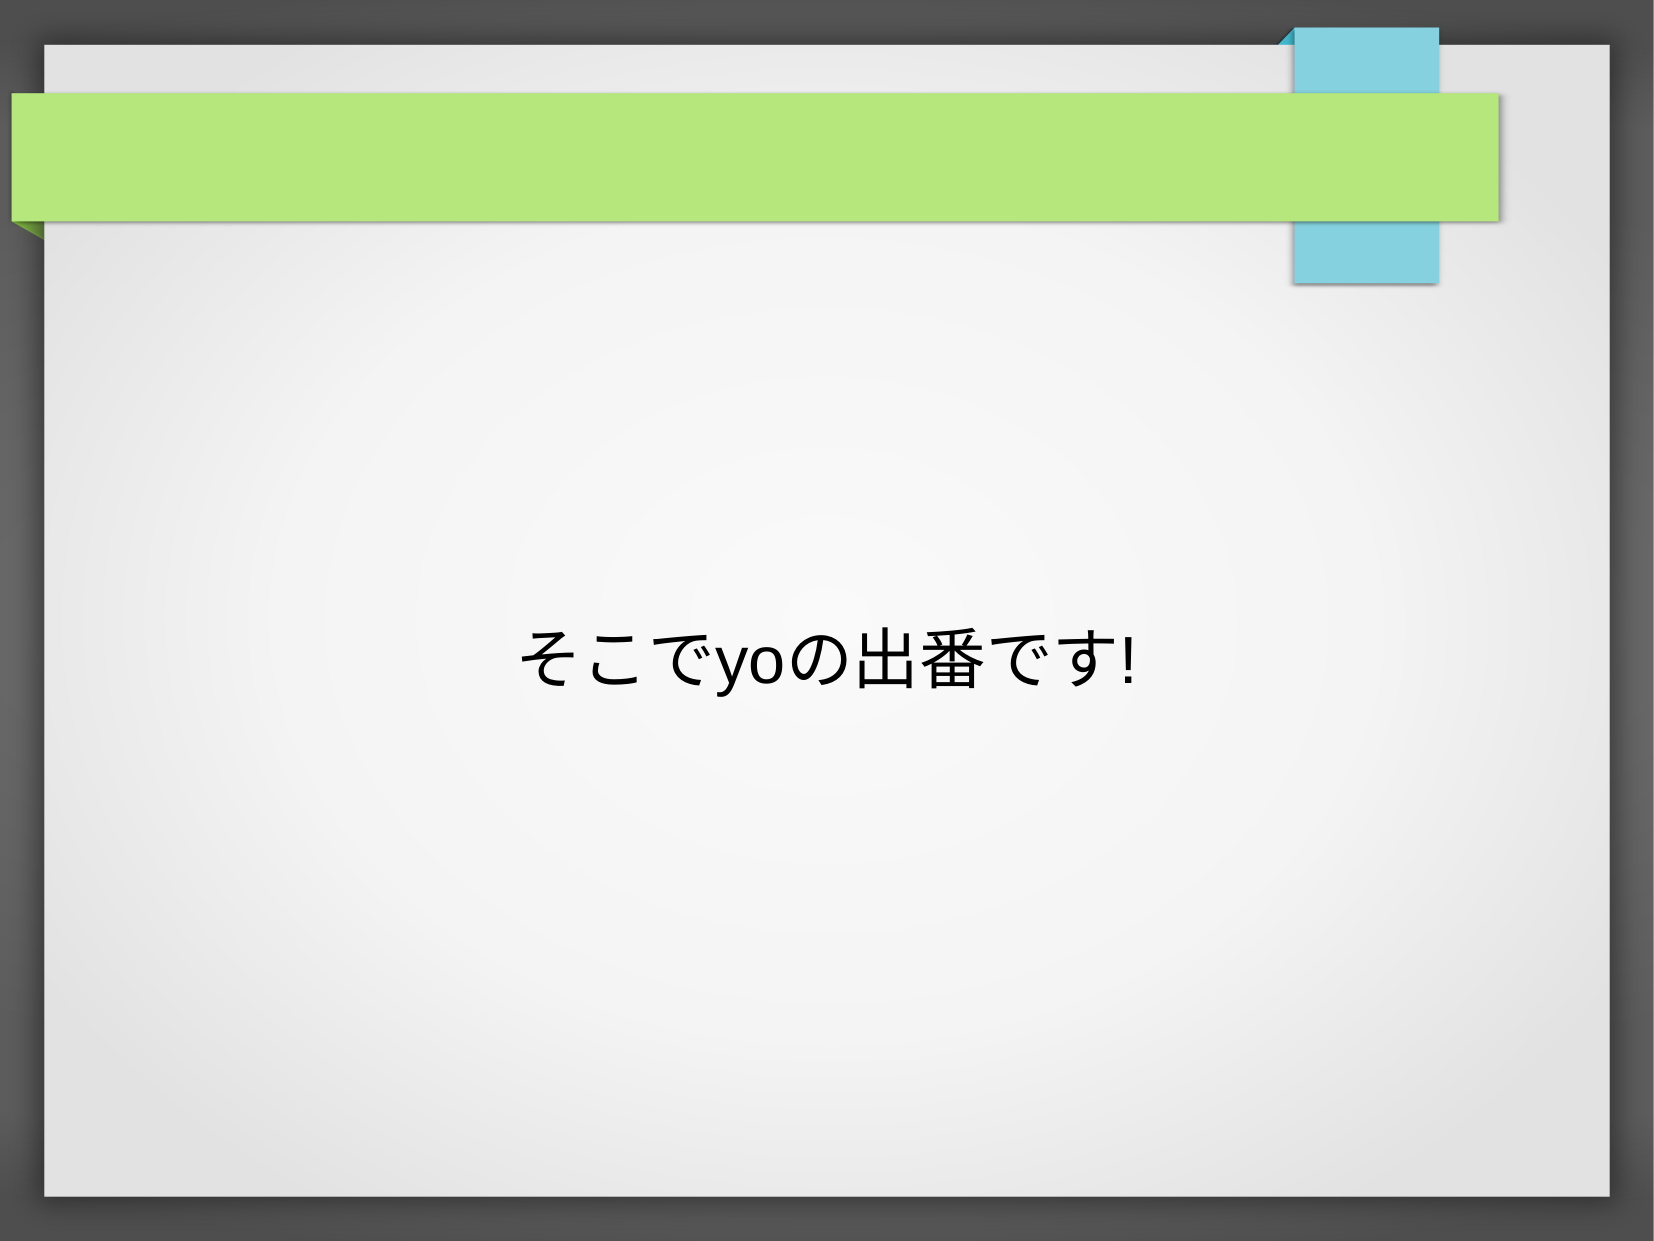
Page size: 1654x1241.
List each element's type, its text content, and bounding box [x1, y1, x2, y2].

subtitle そこでyoの出番です! [82, 295, 1571, 1015]
picture [0, 0, 1654, 1241]
